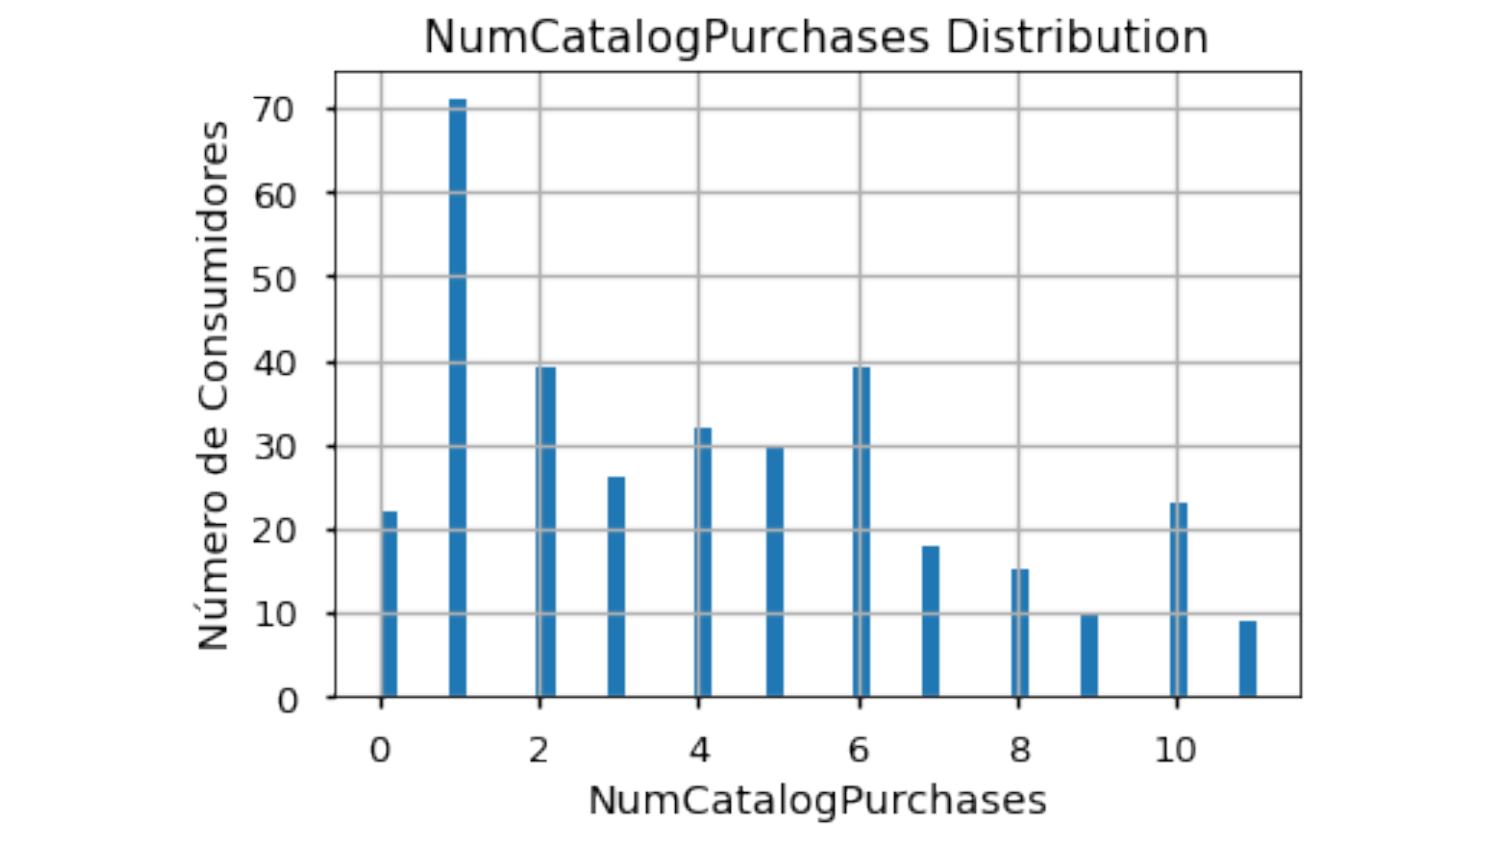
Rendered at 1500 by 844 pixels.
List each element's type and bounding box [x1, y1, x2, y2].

picture [179, 0, 1321, 844]
